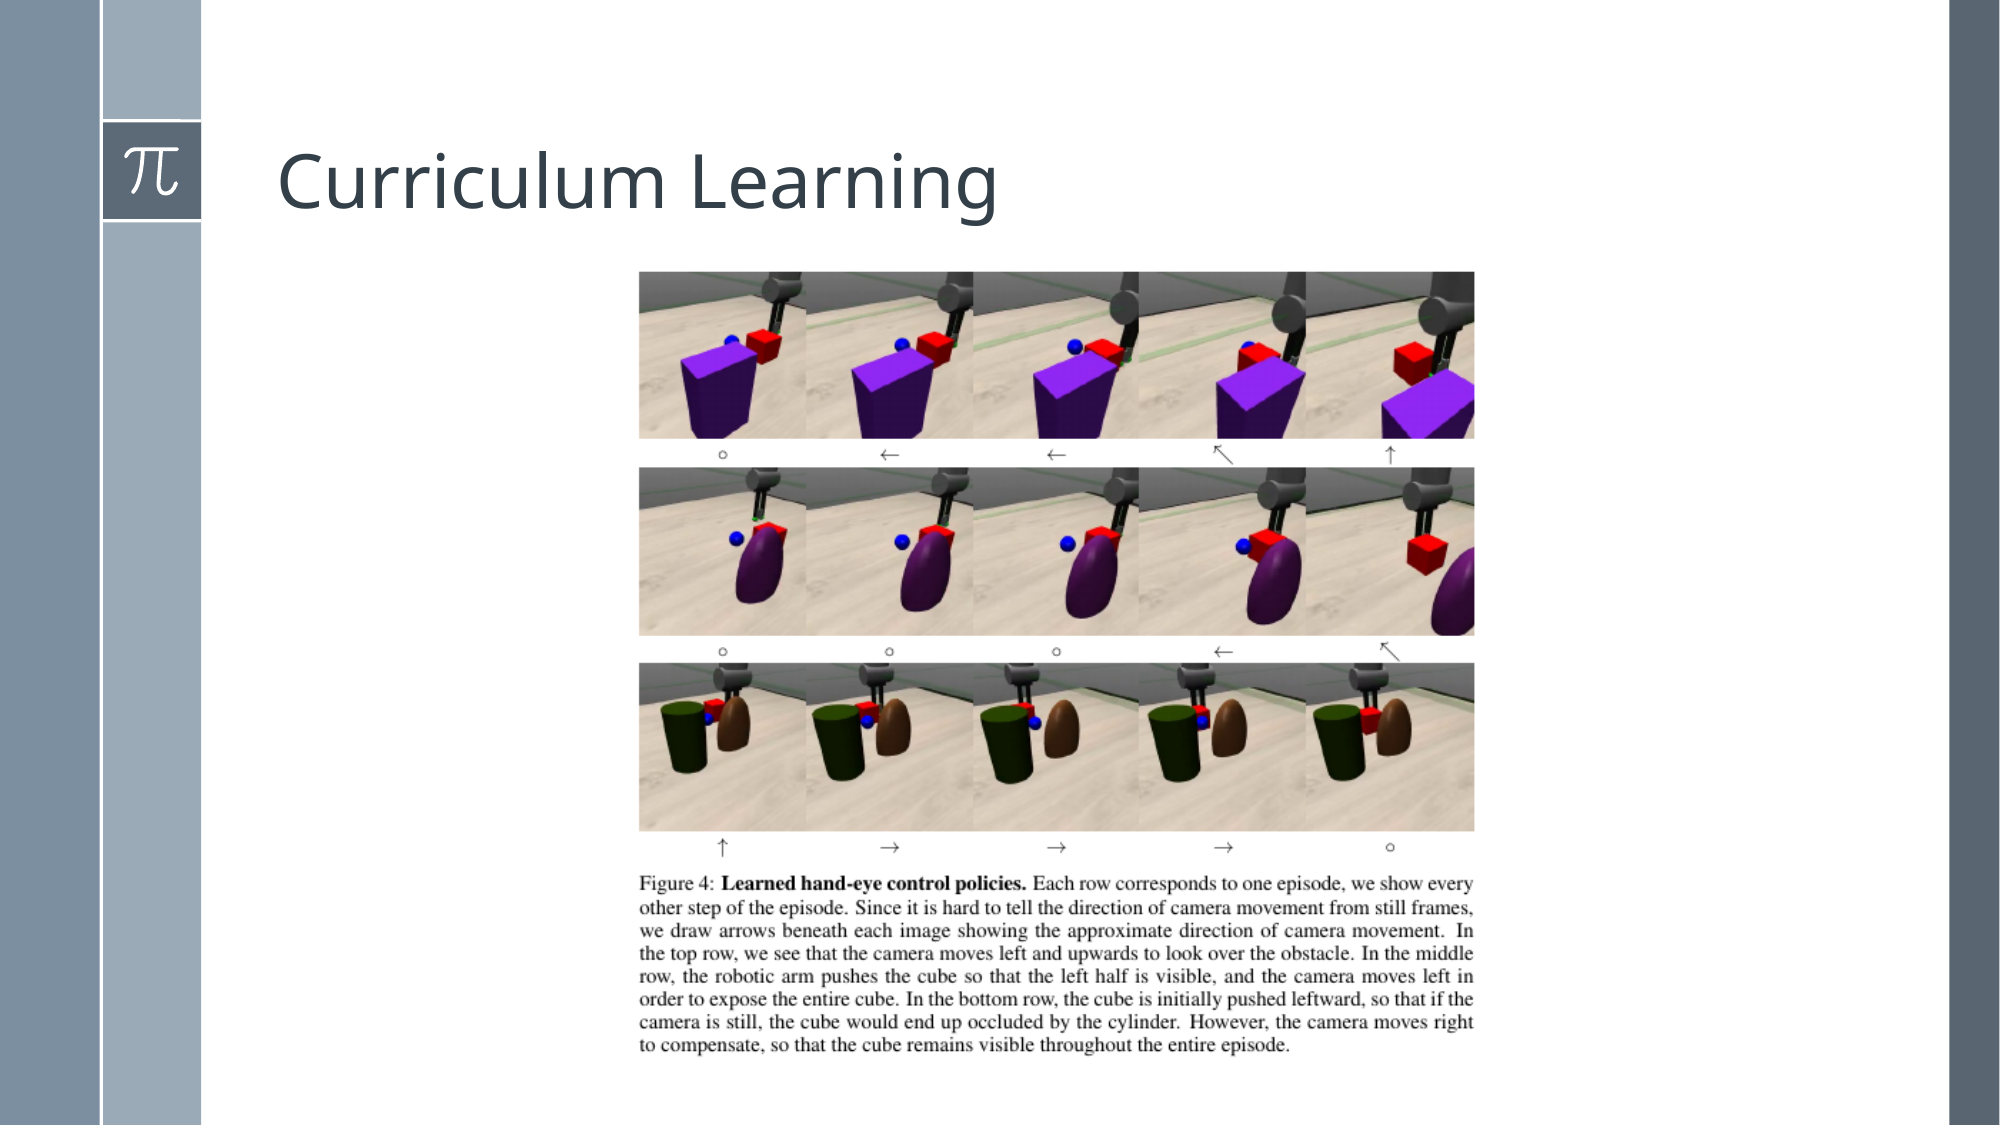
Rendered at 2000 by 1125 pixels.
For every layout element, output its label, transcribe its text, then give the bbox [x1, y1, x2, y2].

picture [615, 252, 1486, 1081]
text_box Curriculum Learning [261, 29, 1867, 233]
